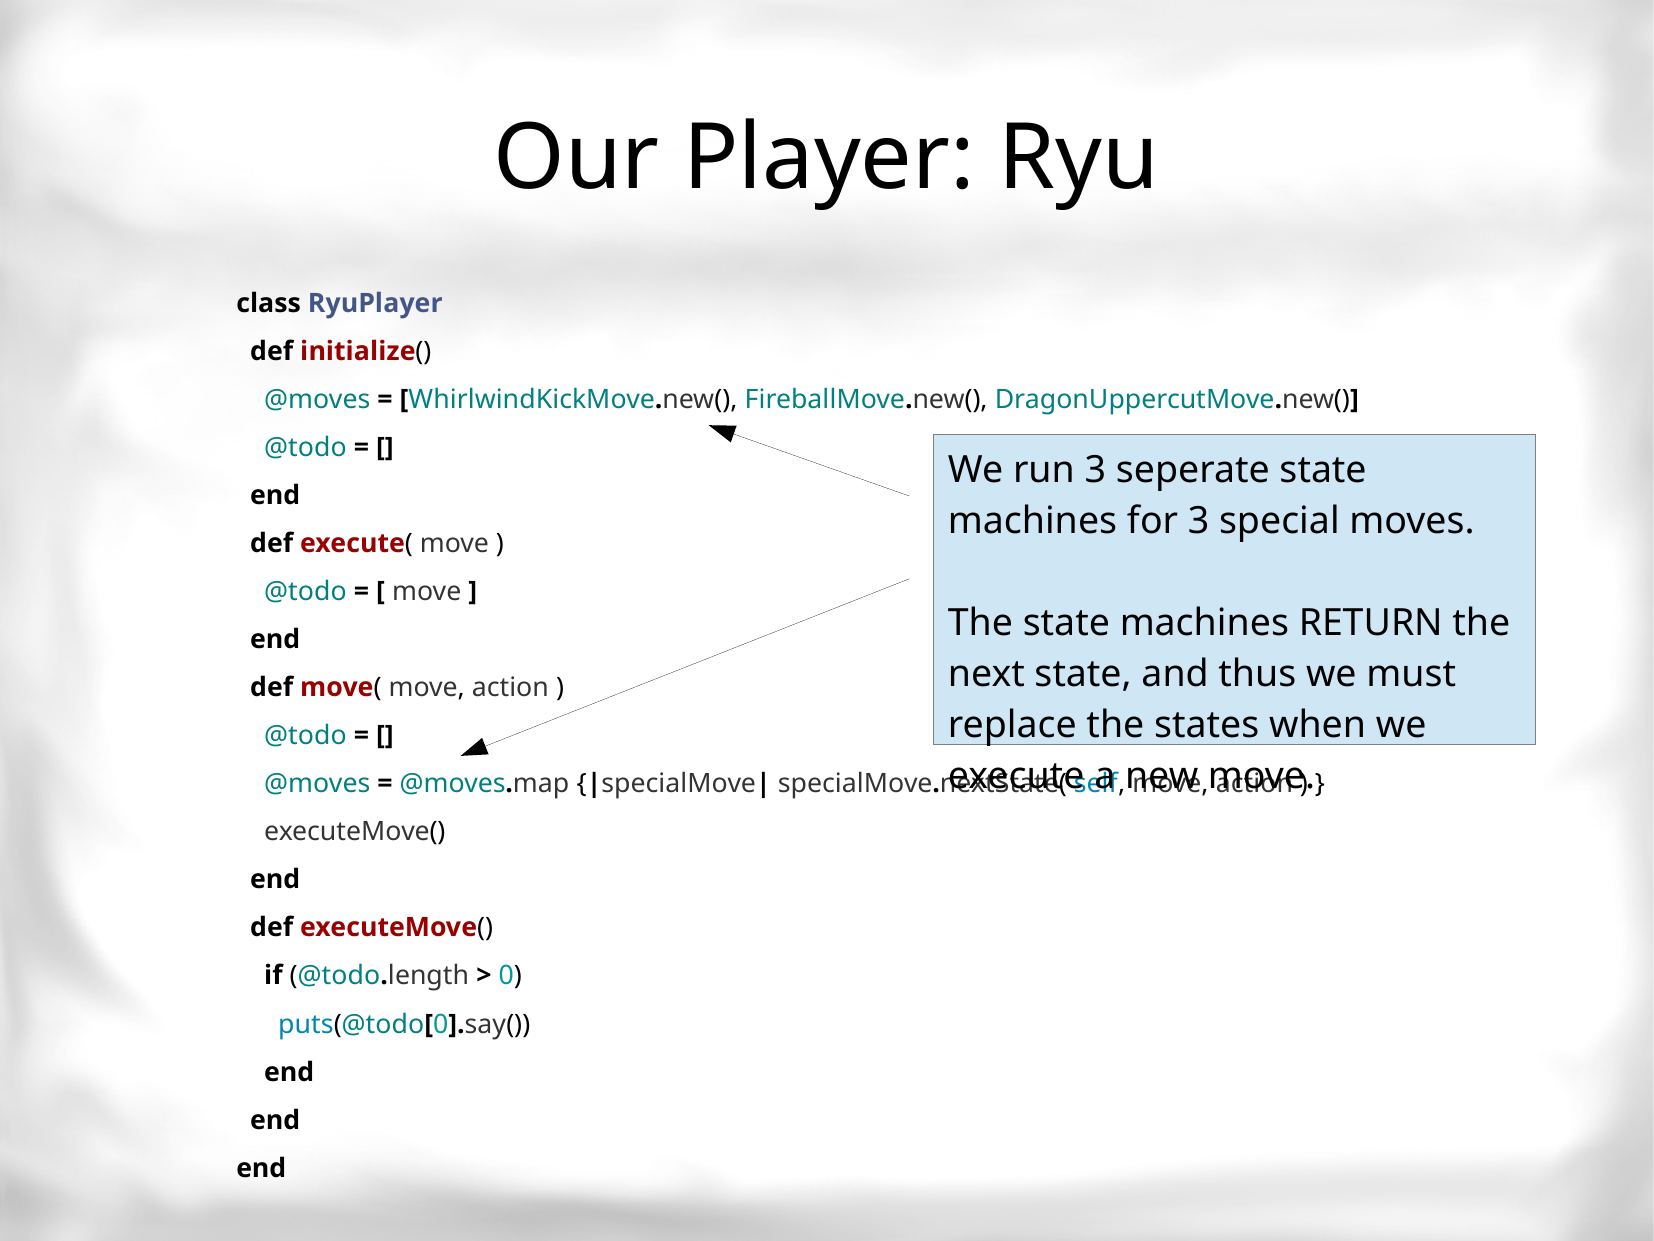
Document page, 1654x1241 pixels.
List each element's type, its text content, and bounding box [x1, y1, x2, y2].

picture [0, 0, 1654, 1241]
text_box We run 3 seperate state machines for 3 special moves. The state machines RETURN the next state, and thus we must replace the states when we execute a new move. [933, 434, 1548, 745]
title Our Player: Ryu [82, 49, 1571, 257]
list class RyuPlayer def initialize() @moves = [WhirlwindKickMove.new(), FireballMove.new(), DragonUppercutMove.new()] @todo = [] end def execute( move ) @todo = [ move ] end def move( move, action ) @todo = [] @moves = @moves.map {|specialMove| specialMove.nextState( self, move, action ) } executeMove() end def executeMove() if (@todo.length > 0) puts(@todo[0].say()) end end end [236, 283, 1501, 1205]
